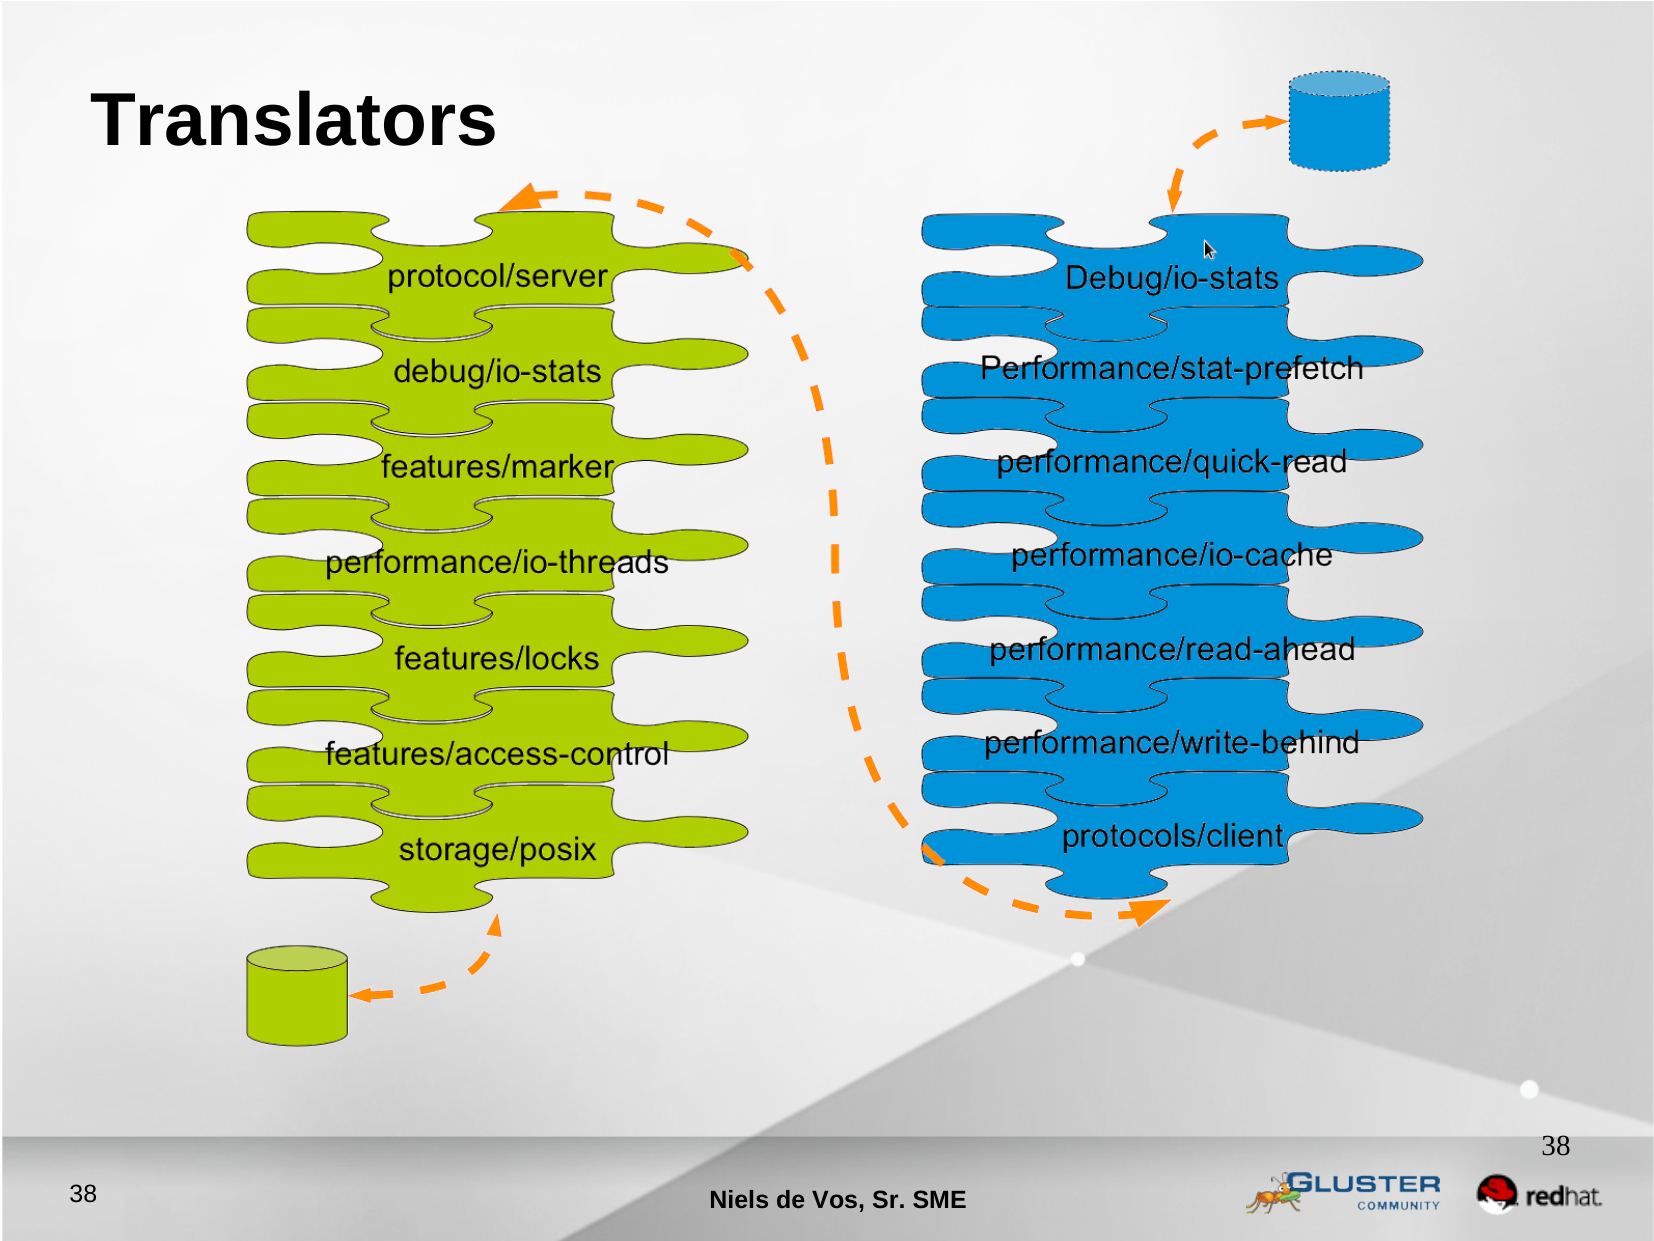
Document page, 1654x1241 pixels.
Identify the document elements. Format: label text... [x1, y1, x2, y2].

picture [2, 1, 1654, 1241]
title Translators [90, 15, 1579, 223]
